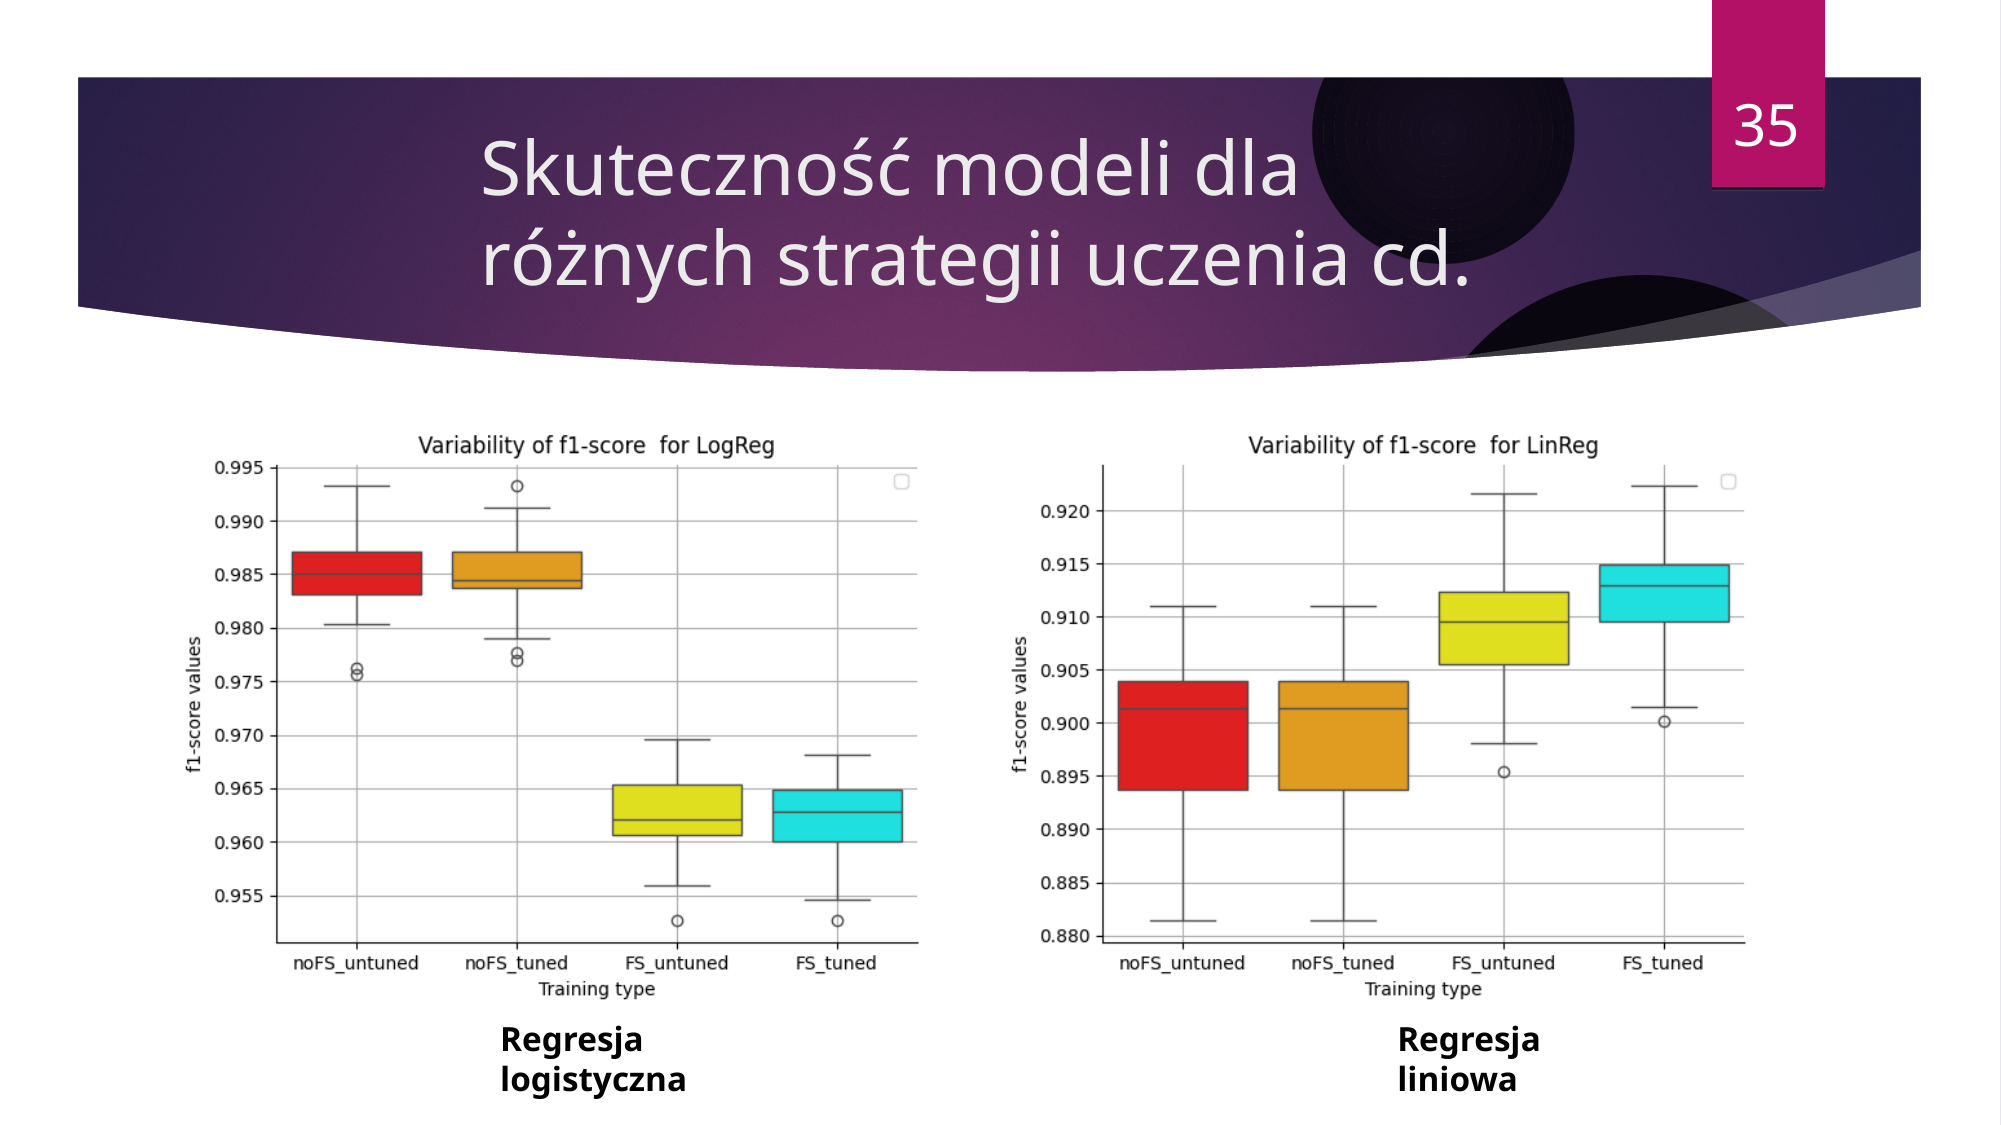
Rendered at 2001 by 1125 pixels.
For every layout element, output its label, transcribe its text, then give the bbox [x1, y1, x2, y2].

picture [173, 390, 1827, 1011]
text_box Regresja liniowa [1382, 1010, 1555, 1107]
text_box [1698, 48, 1836, 175]
text_box Regresja logistyczna [485, 1010, 700, 1107]
title Skuteczność modeli dla różnych strategii uczenia cd. [465, 112, 1535, 291]
